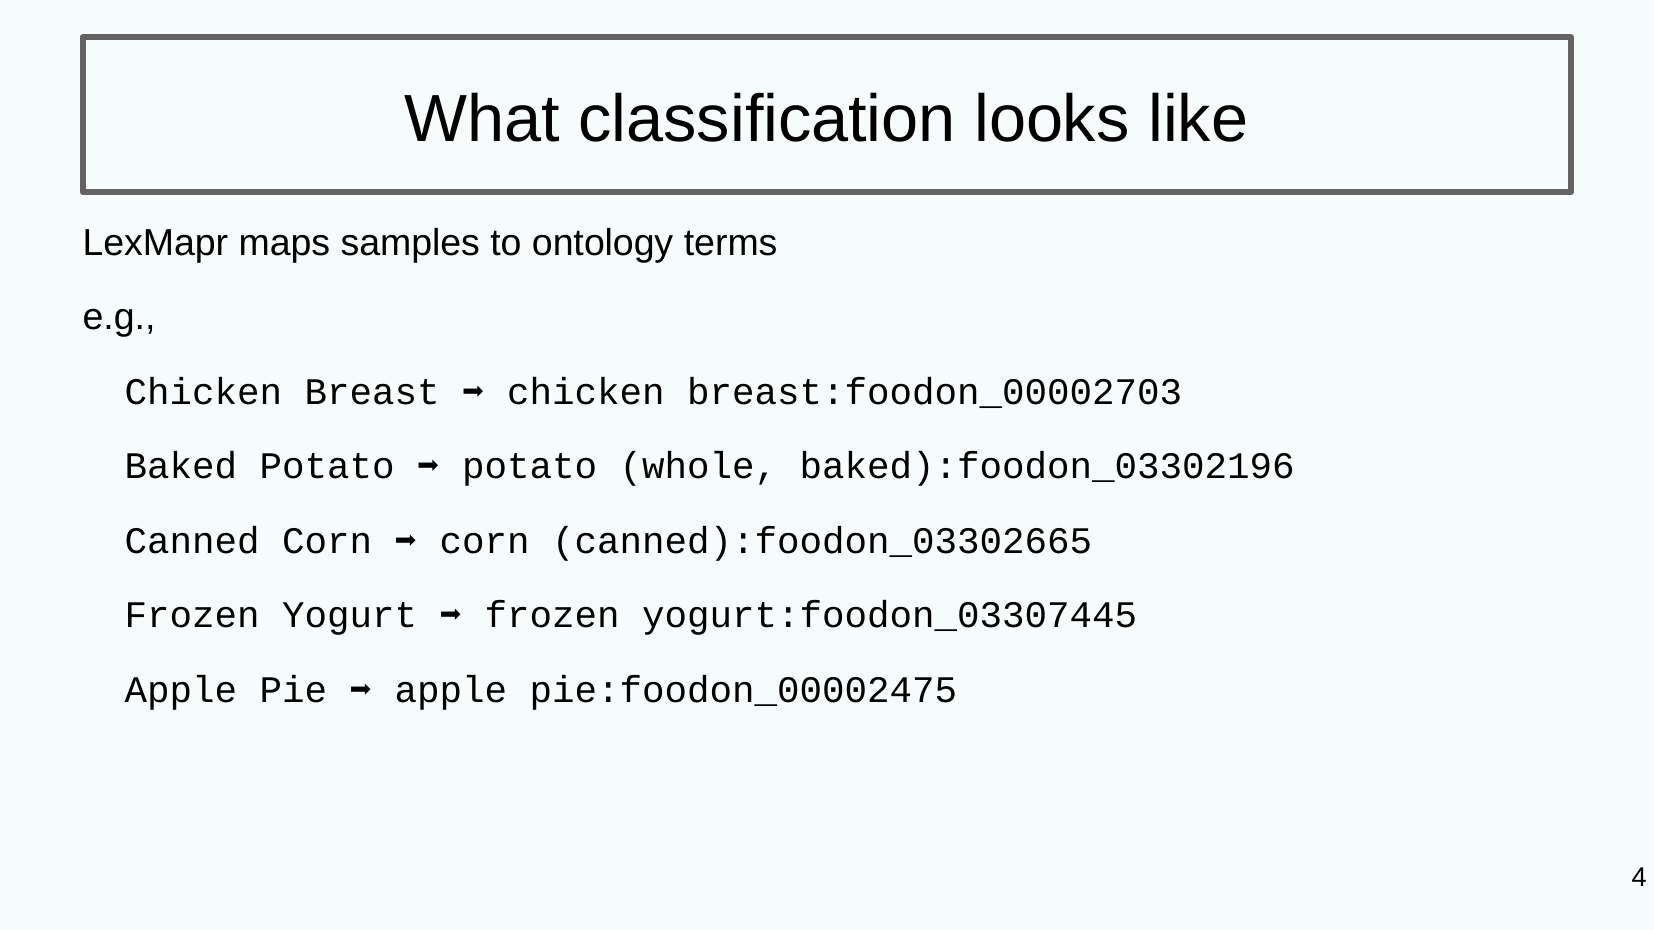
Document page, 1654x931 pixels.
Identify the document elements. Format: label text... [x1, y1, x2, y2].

text_box LexMapr maps samples to ontology terms e.g., Chicken Breast ➡ chicken breast:foodon_00002703 Baked Potato ➡ potato (whole, baked):foodon_03302196 Canned Corn ➡ corn (canned):foodon_03302665 Frozen Yogurt ➡ frozen yogurt:foodon_03307445 Apple Pie ➡ apple pie:foodon_00002475 [82, 217, 1571, 757]
text_box What classification looks like [82, 37, 1571, 193]
slide_number <number> [1547, 859, 1647, 931]
